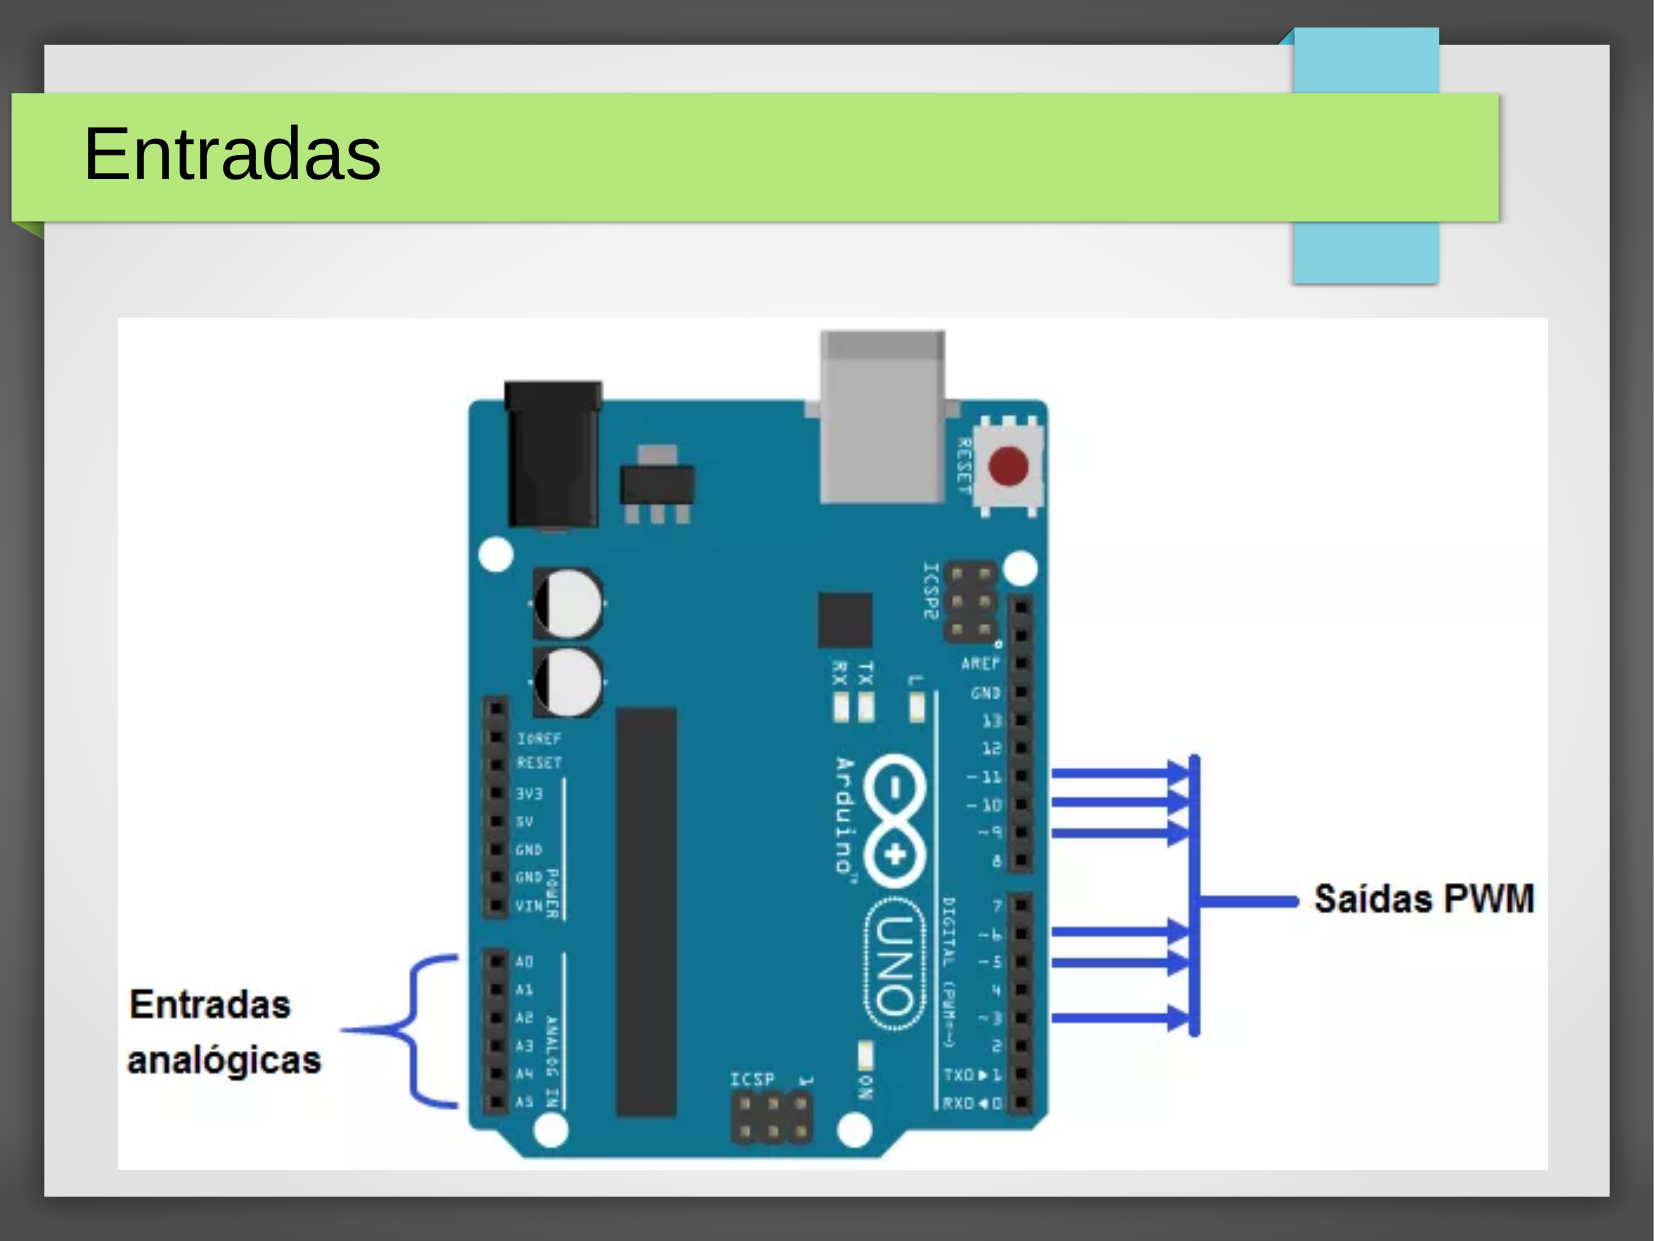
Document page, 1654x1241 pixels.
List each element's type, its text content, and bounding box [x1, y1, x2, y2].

title Entradas [82, 94, 1264, 213]
picture [0, 0, 1654, 1241]
